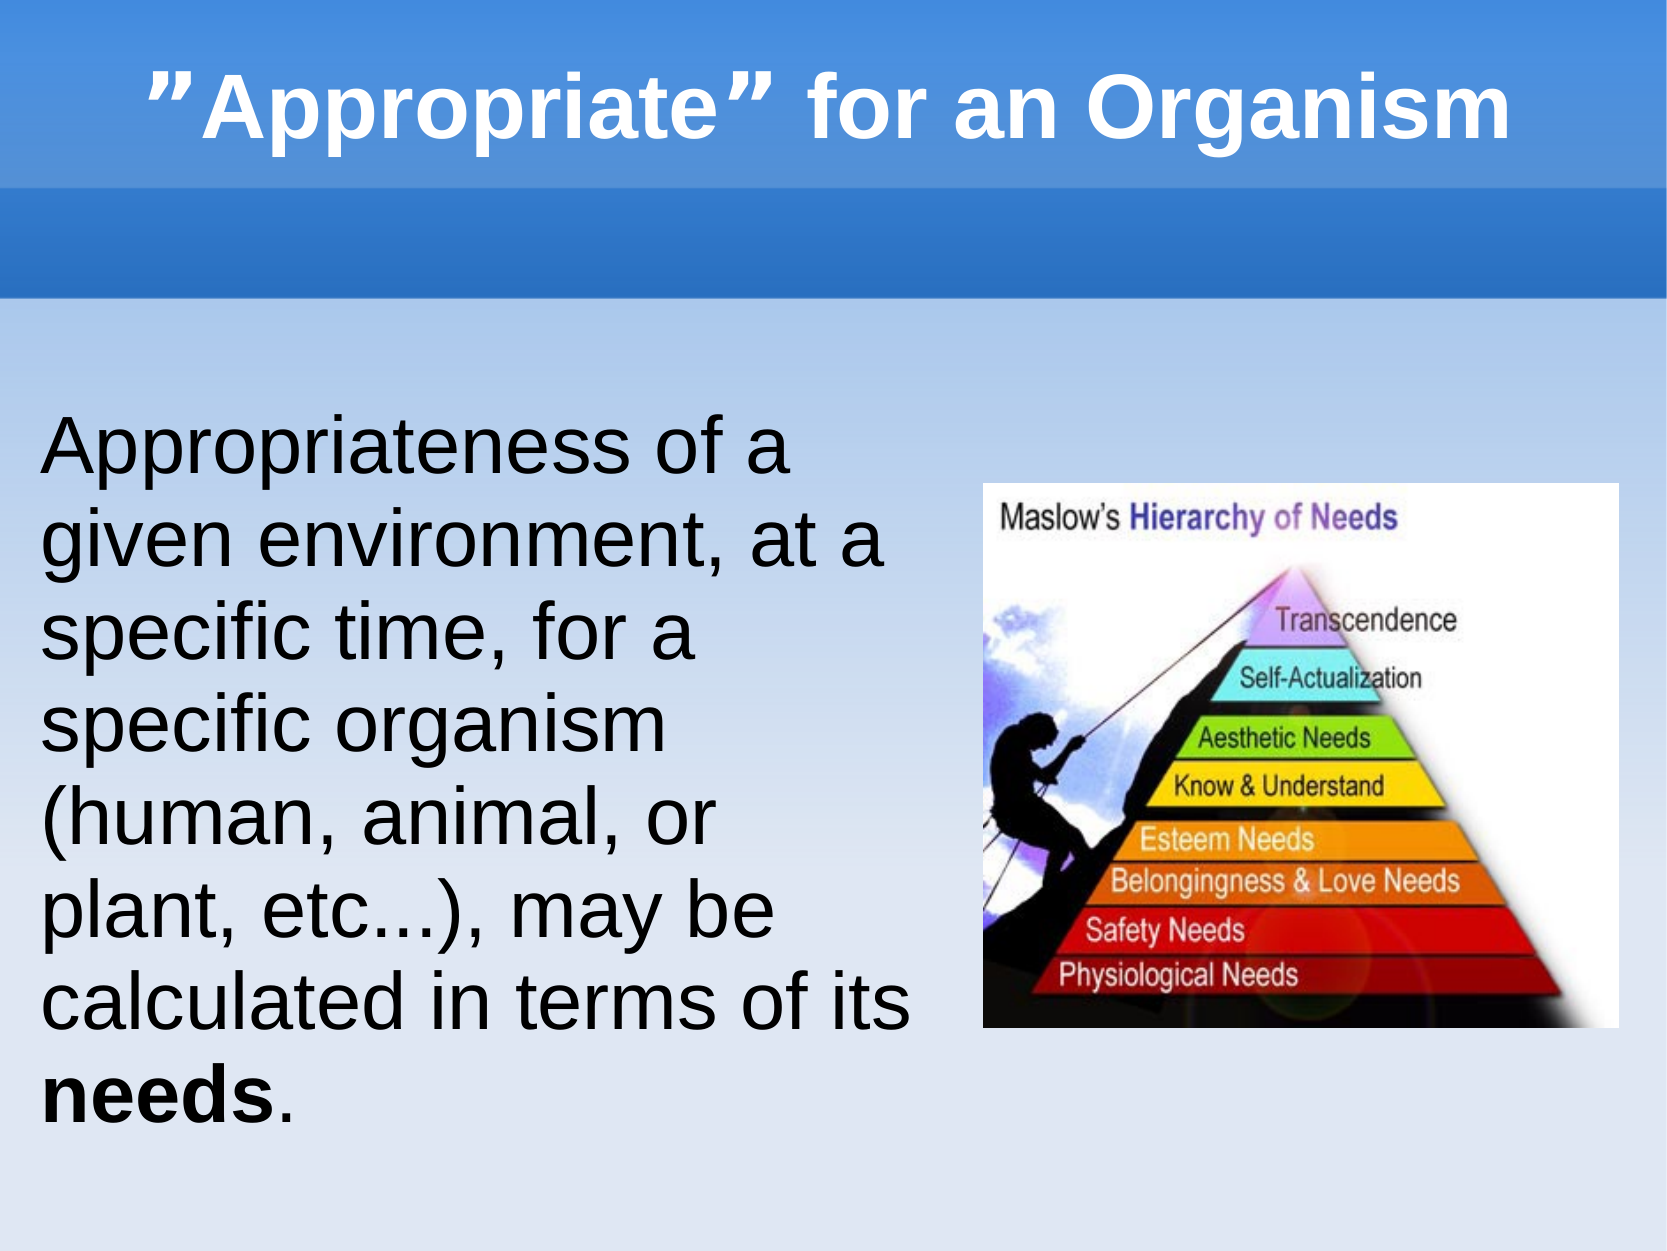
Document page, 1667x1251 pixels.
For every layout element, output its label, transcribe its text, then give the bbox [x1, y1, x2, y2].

picture [0, 0, 1667, 1251]
title ”Appropriate” for an Organism [67, 6, 1587, 209]
subtitle Appropriateness of a given environment, at a specific time, for a specific organism (human, animal, or plant, etc...), may be calculated in terms of its needs. [40, 399, 917, 1205]
